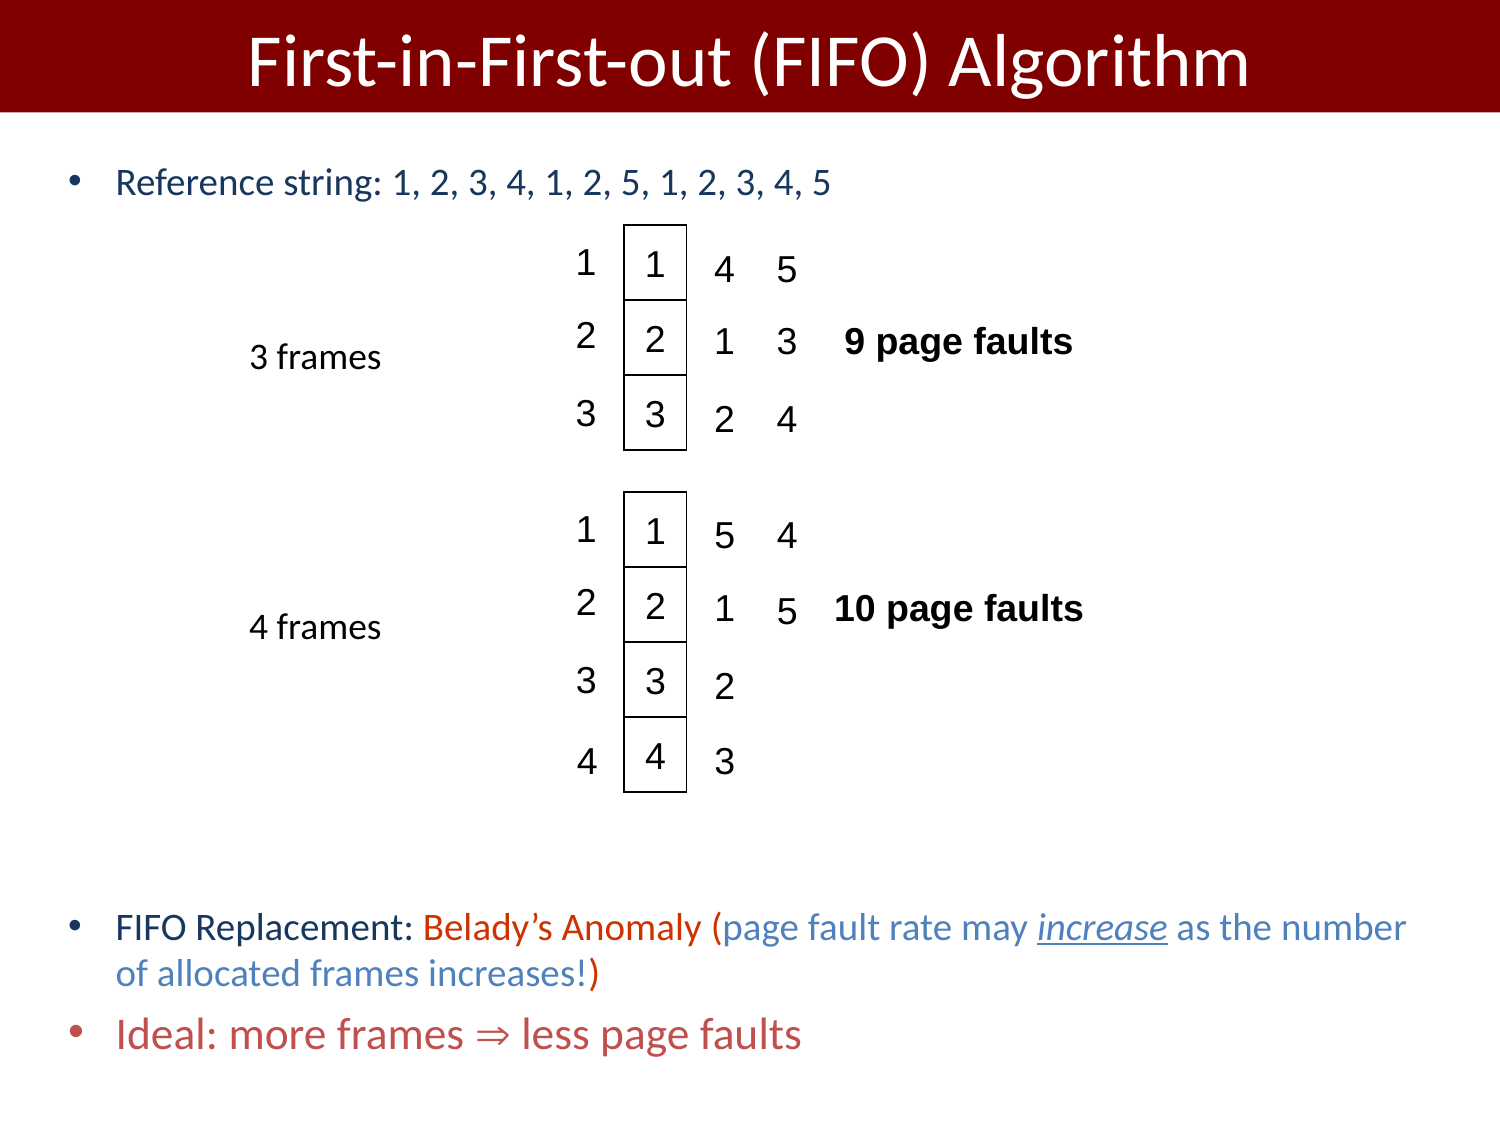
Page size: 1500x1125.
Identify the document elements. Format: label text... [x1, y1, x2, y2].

text_box 1 [699, 309, 750, 370]
text_box 4 [761, 504, 813, 564]
text_box 2 [699, 387, 750, 448]
text_box 1 [623, 225, 687, 300]
text_box 5 [699, 504, 750, 564]
text_box 2 [699, 654, 750, 715]
text_box 3 [761, 309, 813, 370]
text_box 4 [699, 237, 750, 297]
text_box 3 [560, 381, 612, 442]
text_box 3 frames 4 frames [234, 324, 397, 655]
text_box 4 [624, 717, 687, 793]
text_box 3 [623, 375, 687, 451]
text_box 3 [624, 642, 687, 717]
list Reference string: 1, 2, 3, 4, 1, 2, 5, 1, 2, 3, 4, 5 FIFO Replacement: Belady’s Anomaly (page fault rate may increase as the number of allocated frames increases!) Ideal: more frames  less page faults [53, 148, 1436, 1071]
text_box 5 [761, 579, 813, 640]
text_box 2 [623, 300, 687, 375]
title First-in-First-out (FIFO) Algorithm [0, 0, 1500, 113]
text_box 2 [560, 570, 612, 631]
text_box 2 [624, 567, 687, 642]
text_box 1 [699, 576, 750, 637]
text_box 5 [761, 237, 813, 297]
text_box 1 [624, 492, 687, 567]
text_box 4 [561, 729, 613, 790]
text_box 3 [699, 729, 750, 790]
text_box 4 [761, 387, 813, 448]
text_box 3 [560, 648, 612, 709]
text_box 1 [560, 230, 612, 291]
text_box 10 page faults [819, 576, 1099, 637]
text_box 9 page faults [829, 309, 1089, 370]
text_box 2 [560, 303, 612, 364]
text_box 1 [560, 497, 612, 558]
